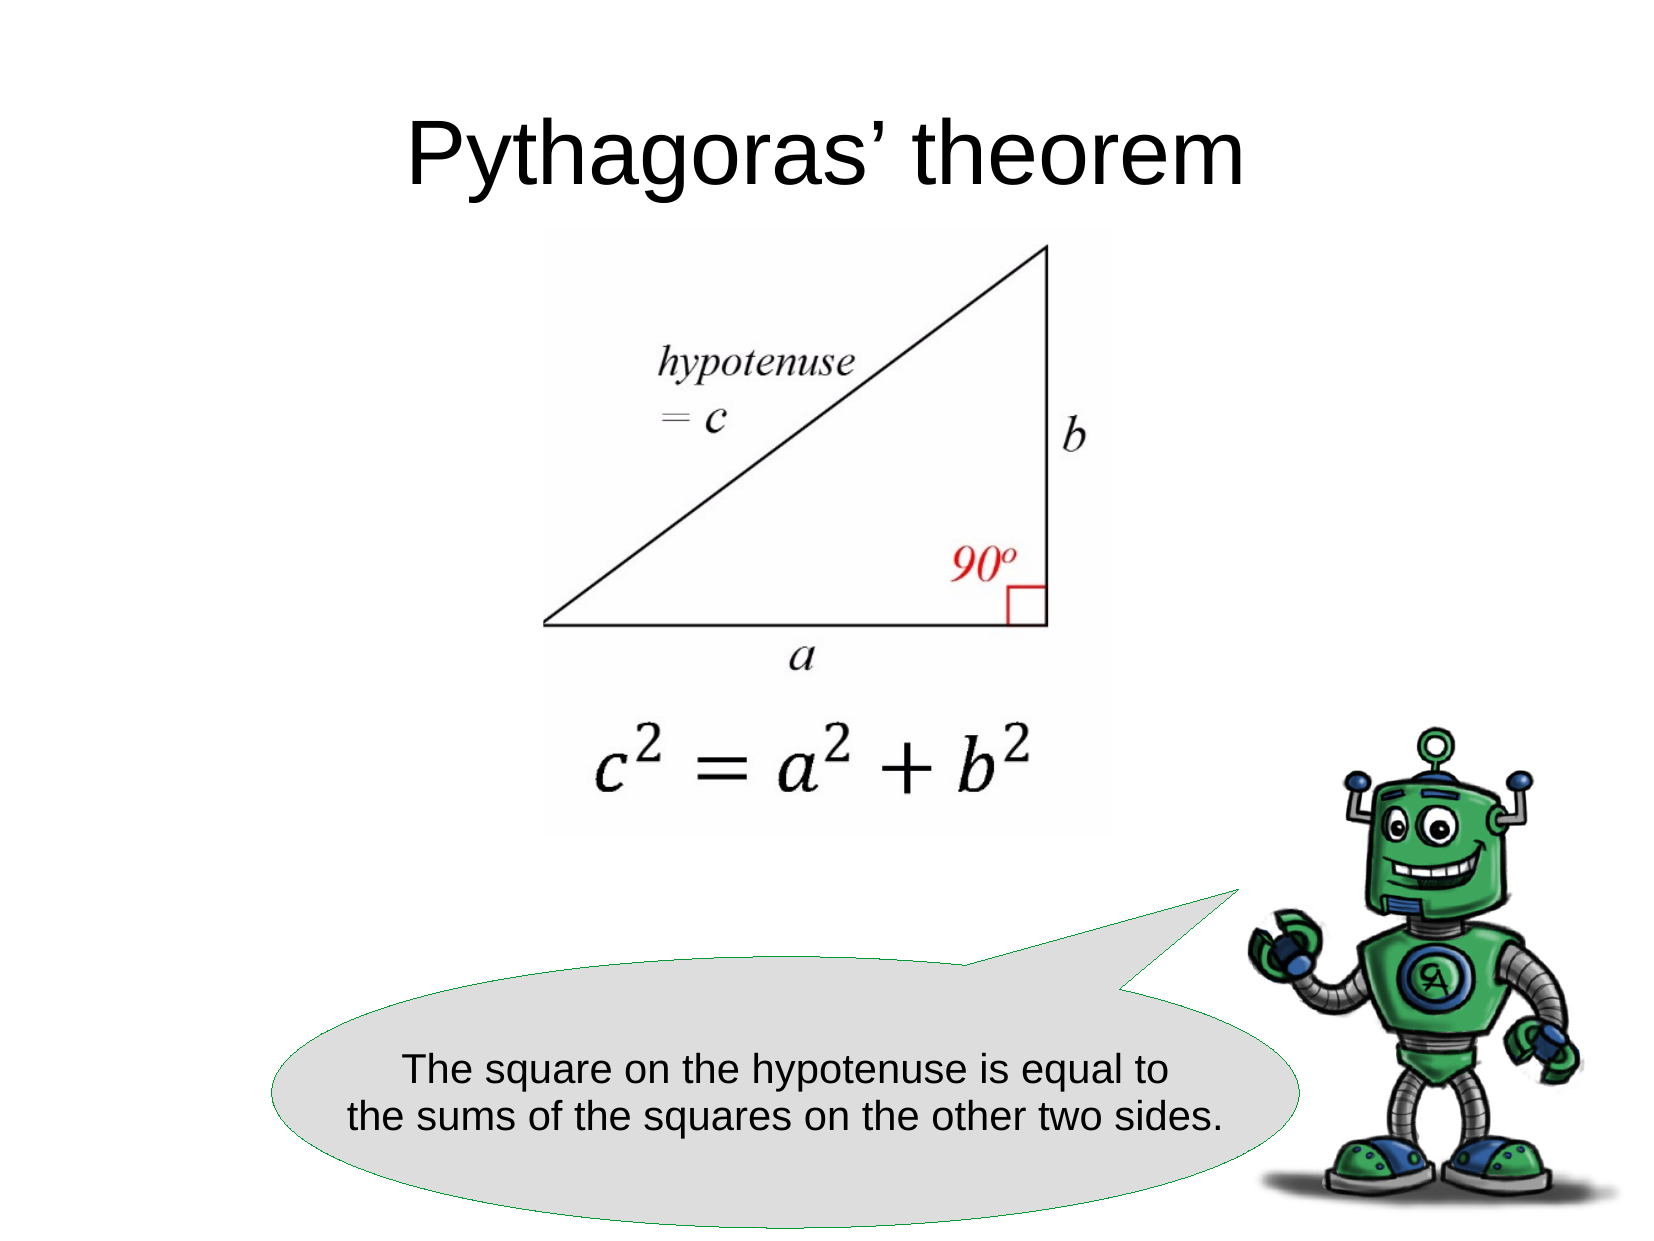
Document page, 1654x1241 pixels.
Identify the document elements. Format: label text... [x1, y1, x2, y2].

picture [543, 224, 1111, 840]
text_box The square on the hypotenuse is equal to the sums of the squares on the other two sides. [271, 889, 1300, 1229]
picture [1228, 696, 1644, 1229]
title Pythagoras’ theorem [82, 49, 1571, 257]
